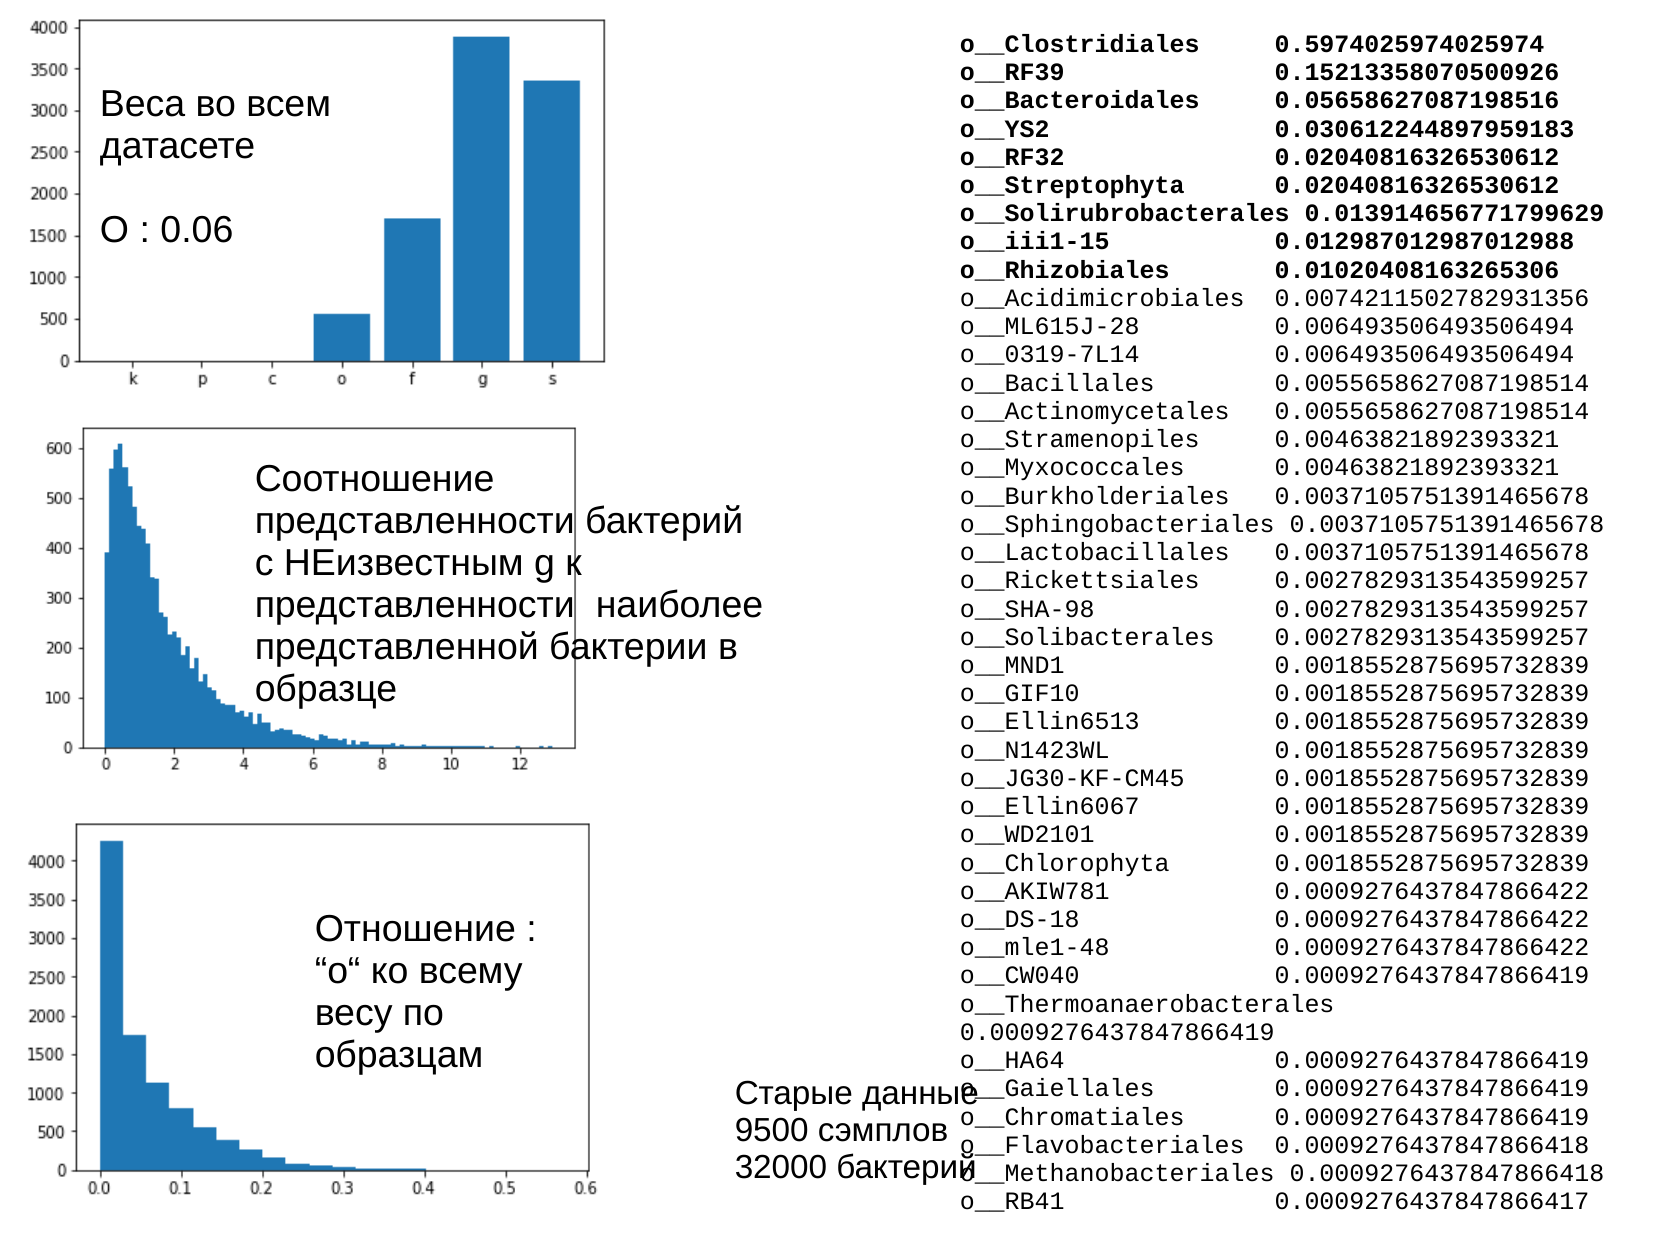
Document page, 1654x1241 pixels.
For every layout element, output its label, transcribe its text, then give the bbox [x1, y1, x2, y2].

picture [7, 1, 646, 406]
text_box o__Clostridiales 0.5974025974025974 o__RF39 0.15213358070500926 o__Bacteroidales 0.05658627087198516 o__YS2 0.030612244897959183 o__RF32 0.02040816326530612 o__Streptophyta 0.02040816326530612 o__Solirubrobacterales 0.013914656771799629 o__iii1-15 0.012987012987012988 o__Rhizobiales 0.01020408163265306 o__Acidimicrobiales 0.0074211502782931356 o__ML615J-28 0.006493506493506494 o__0319-7L14 0.006493506493506494 o__Bacillales 0.0055658627087198514 o__Actinomycetales 0.0055658627087198514 o__Stramenopiles 0.00463821892393321 o__Myxococcales 0.00463821892393321 o__Burkholderiales 0.0037105751391465678 o__Sphingobacteriales 0.0037105751391465678 o__Lactobacillales 0.0037105751391465678 o__Rickettsiales 0.0027829313543599257 o__SHA-98 0.0027829313543599257 o__Solibacterales 0.0027829313543599257 o__MND1 0.0018552875695732839 o__GIF10 0.0018552875695732839 o__Ellin6513 0.0018552875695732839 o__N1423WL 0.0018552875695732839 o__JG30-KF-CM45 0.0018552875695732839 o__Ellin6067 0.0018552875695732839 o__WD2101 0.0018552875695732839 o__Chlorophyta 0.0018552875695732839 o__AKIW781 0.0009276437847866422 o__DS-18 0.0009276437847866422 o__mle1-48 0.0009276437847866422 o__CW040 0.0009276437847866419 o__Thermoanaerobacterales 0.0009276437847866419 o__HA64 0.0009276437847866419 o__Gaiellales 0.0009276437847866419 o__Chromatiales 0.0009276437847866419 o__Flavobacteriales 0.0009276437847866418 o__Methanobacteriales 0.0009276437847866418 o__RB41 0.0009276437847866417 [945, 24, 1636, 1241]
text_box Соотношение представленности бактерий с НЕизвестным g к представленности наиболее представленной бактерии в образце [240, 450, 781, 800]
picture [4, 811, 642, 1216]
text_box Отношение : “o“ ко всему весу по образцам [300, 900, 571, 1125]
text_box Старые данные 9500 сэмплов 32000 бактерий [720, 1067, 945, 1241]
picture [30, 419, 601, 781]
text_box Веса во всем датасете O : 0.06 [85, 75, 356, 301]
